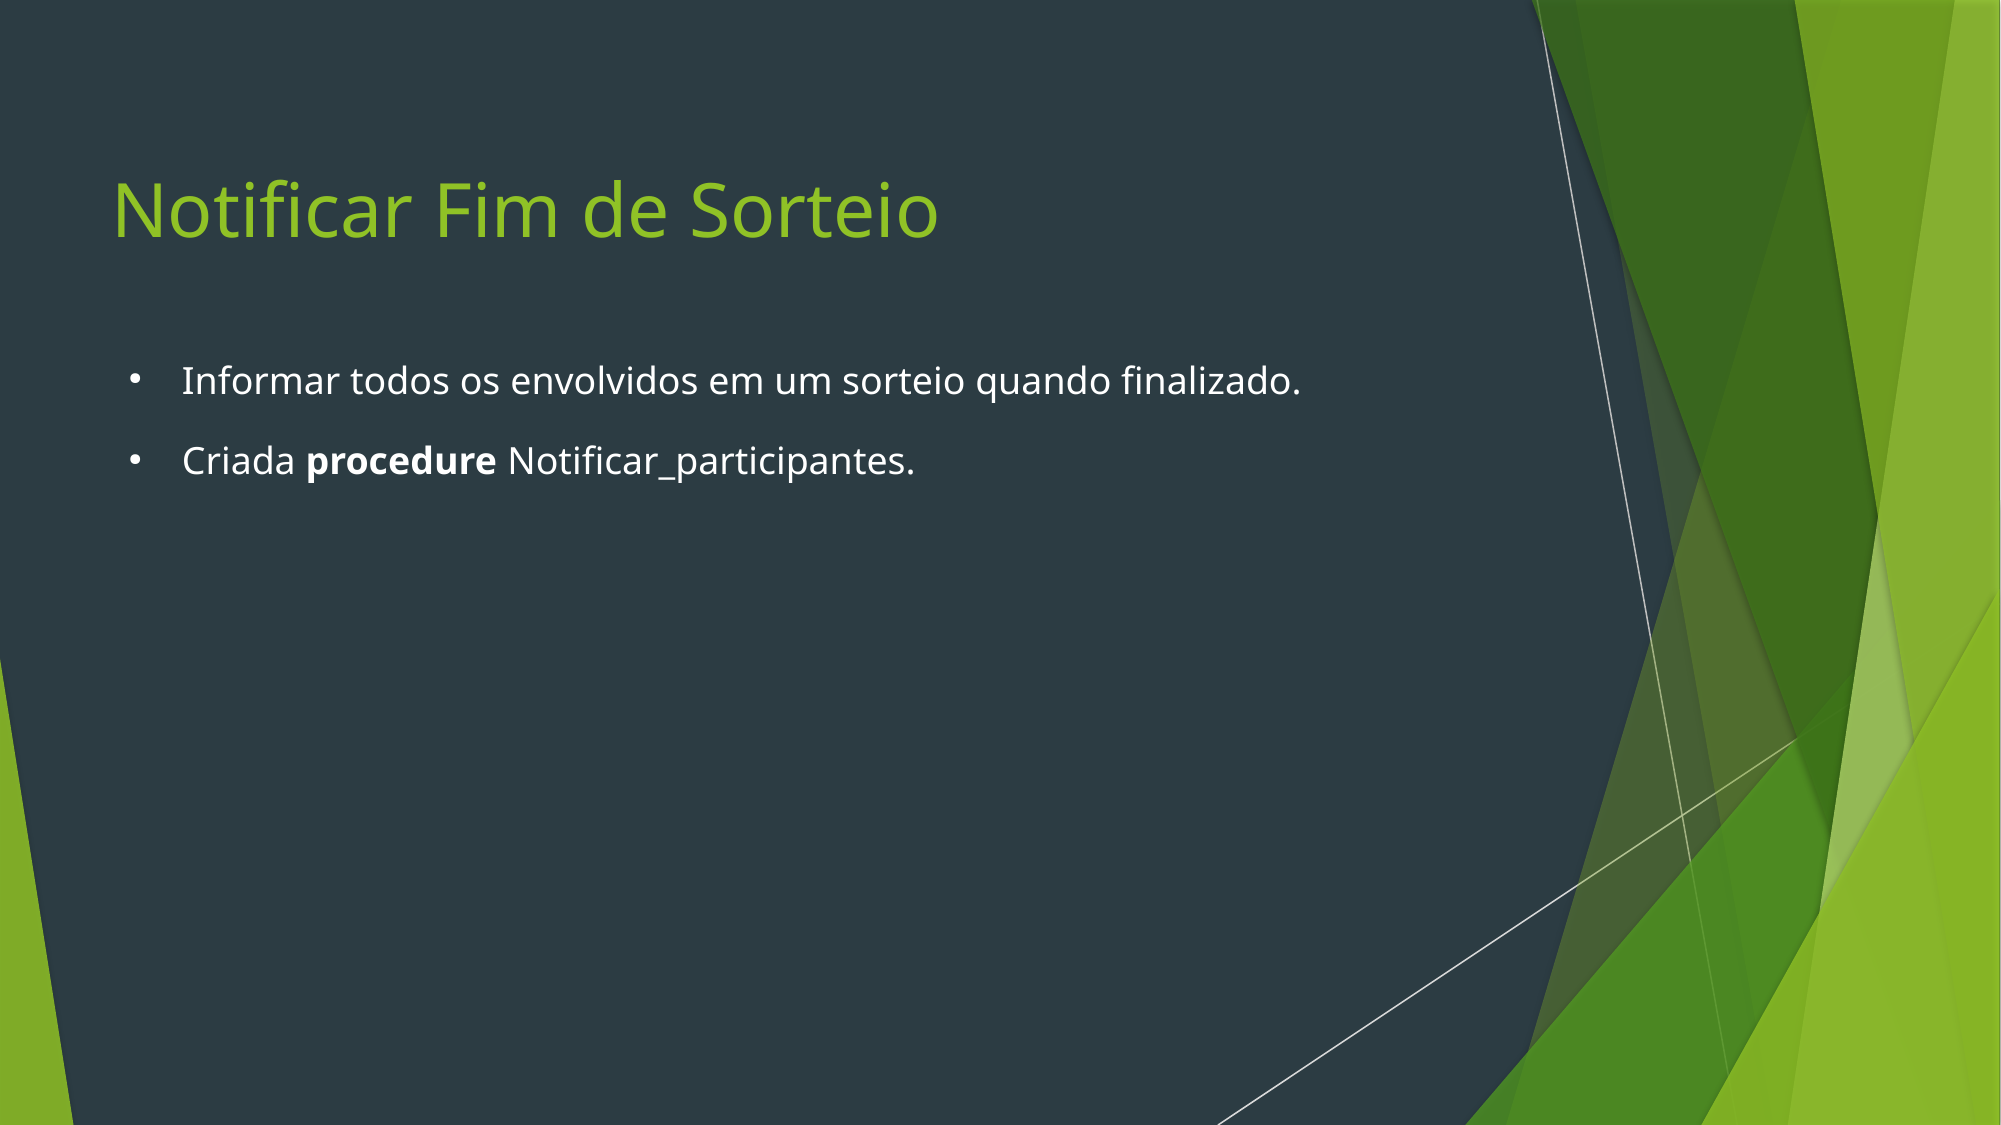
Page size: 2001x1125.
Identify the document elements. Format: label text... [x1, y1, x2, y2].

list Informar todos os envolvidos em um sorteio quando finalizado. Criada procedure Notificar_participantes. [111, 354, 1522, 992]
title Notificar Fim de Sorteio [111, 99, 1522, 317]
